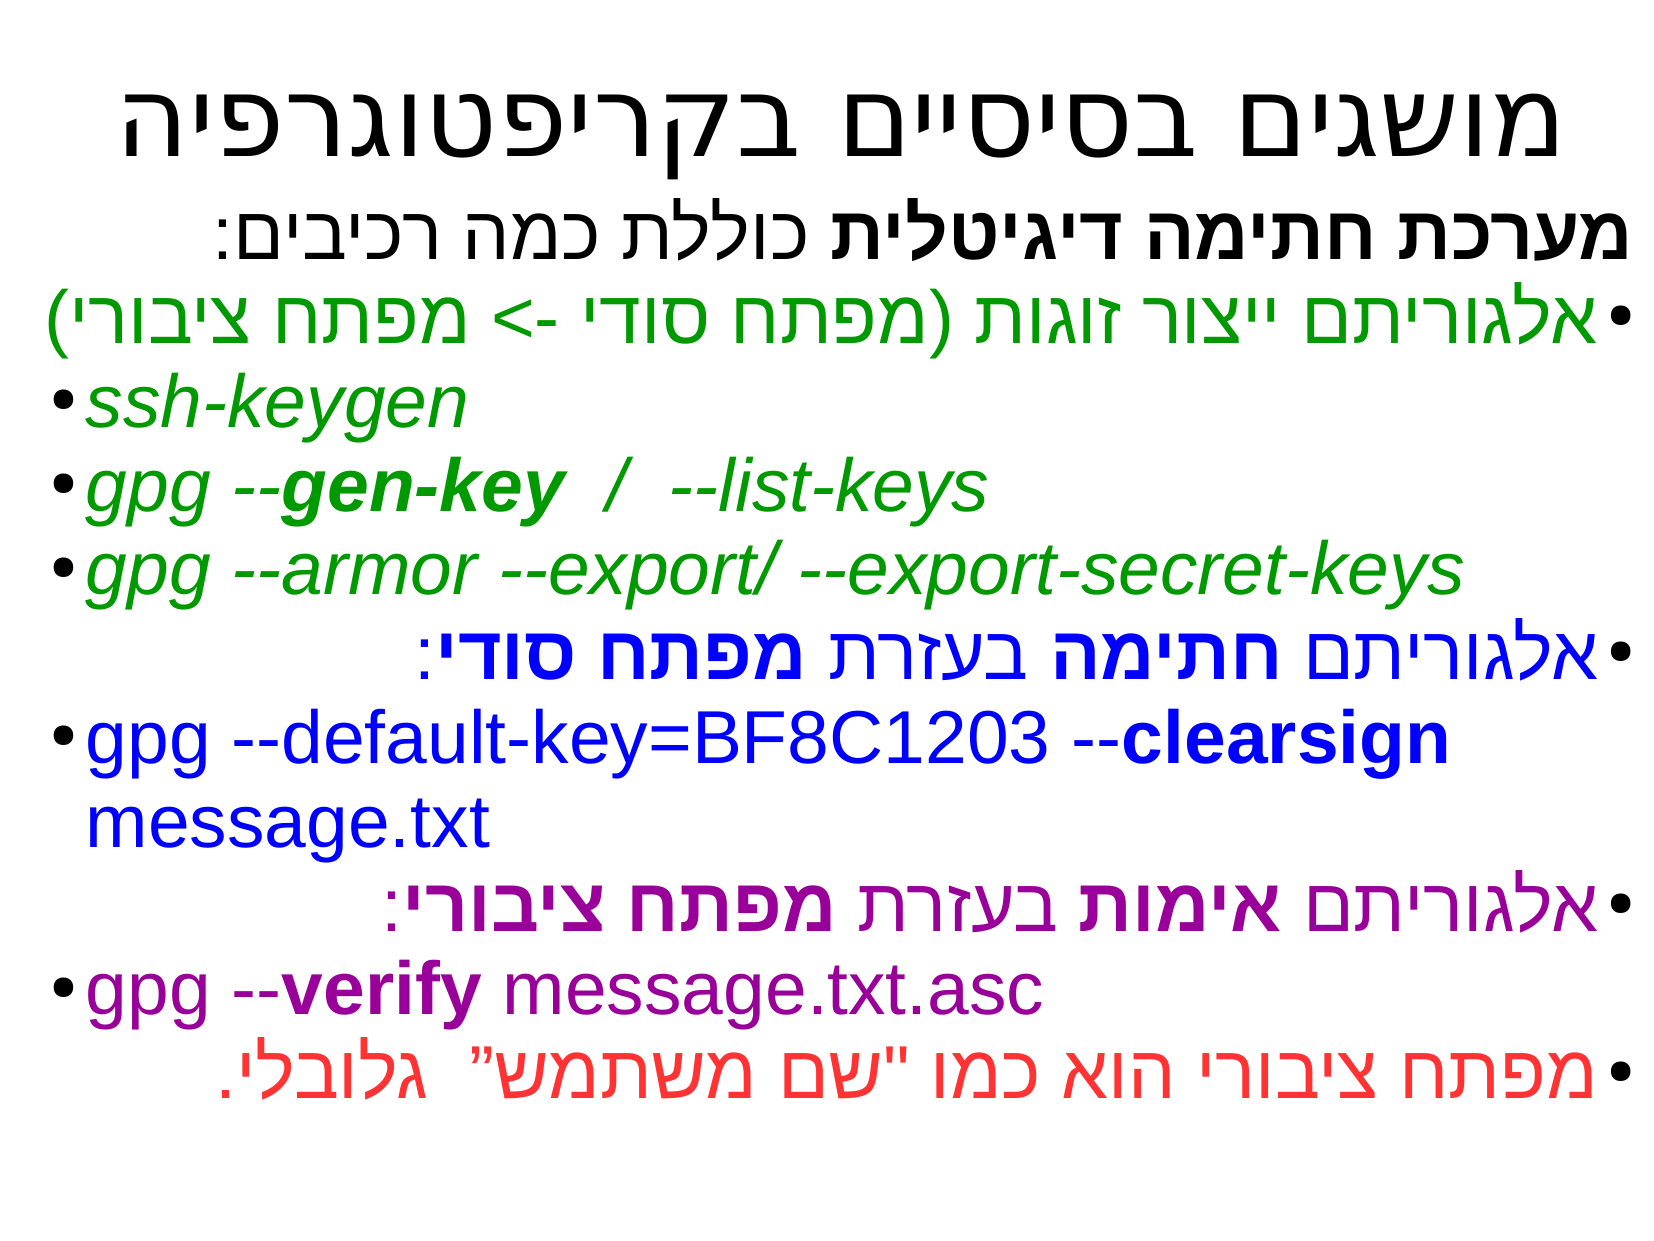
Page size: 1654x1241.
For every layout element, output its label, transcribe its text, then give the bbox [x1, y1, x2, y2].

text_box מערכת חתימה דיגיטלית כוללת כמה רכיבים: אלגוריתם ייצור זוגות (מפתח סודי -> מפתח ציבורי) ssh-keygen gpg --gen-key / --list-keys gpg --armor --export/ --export-secret-keys אלגוריתם חתימה בעזרת מפתח סודי: gpg --default-key=BF8C1203 --clearsign message.txt אלגוריתם אימות בעזרת מפתח ציבורי: gpg --verify message.txt.asc מפתח ציבורי הוא כמו "שם משתמש” גלובלי. [0, 183, 1649, 1156]
text_box מושגים בסיסיים בקריפטוגרפיה [60, 45, 1624, 183]
